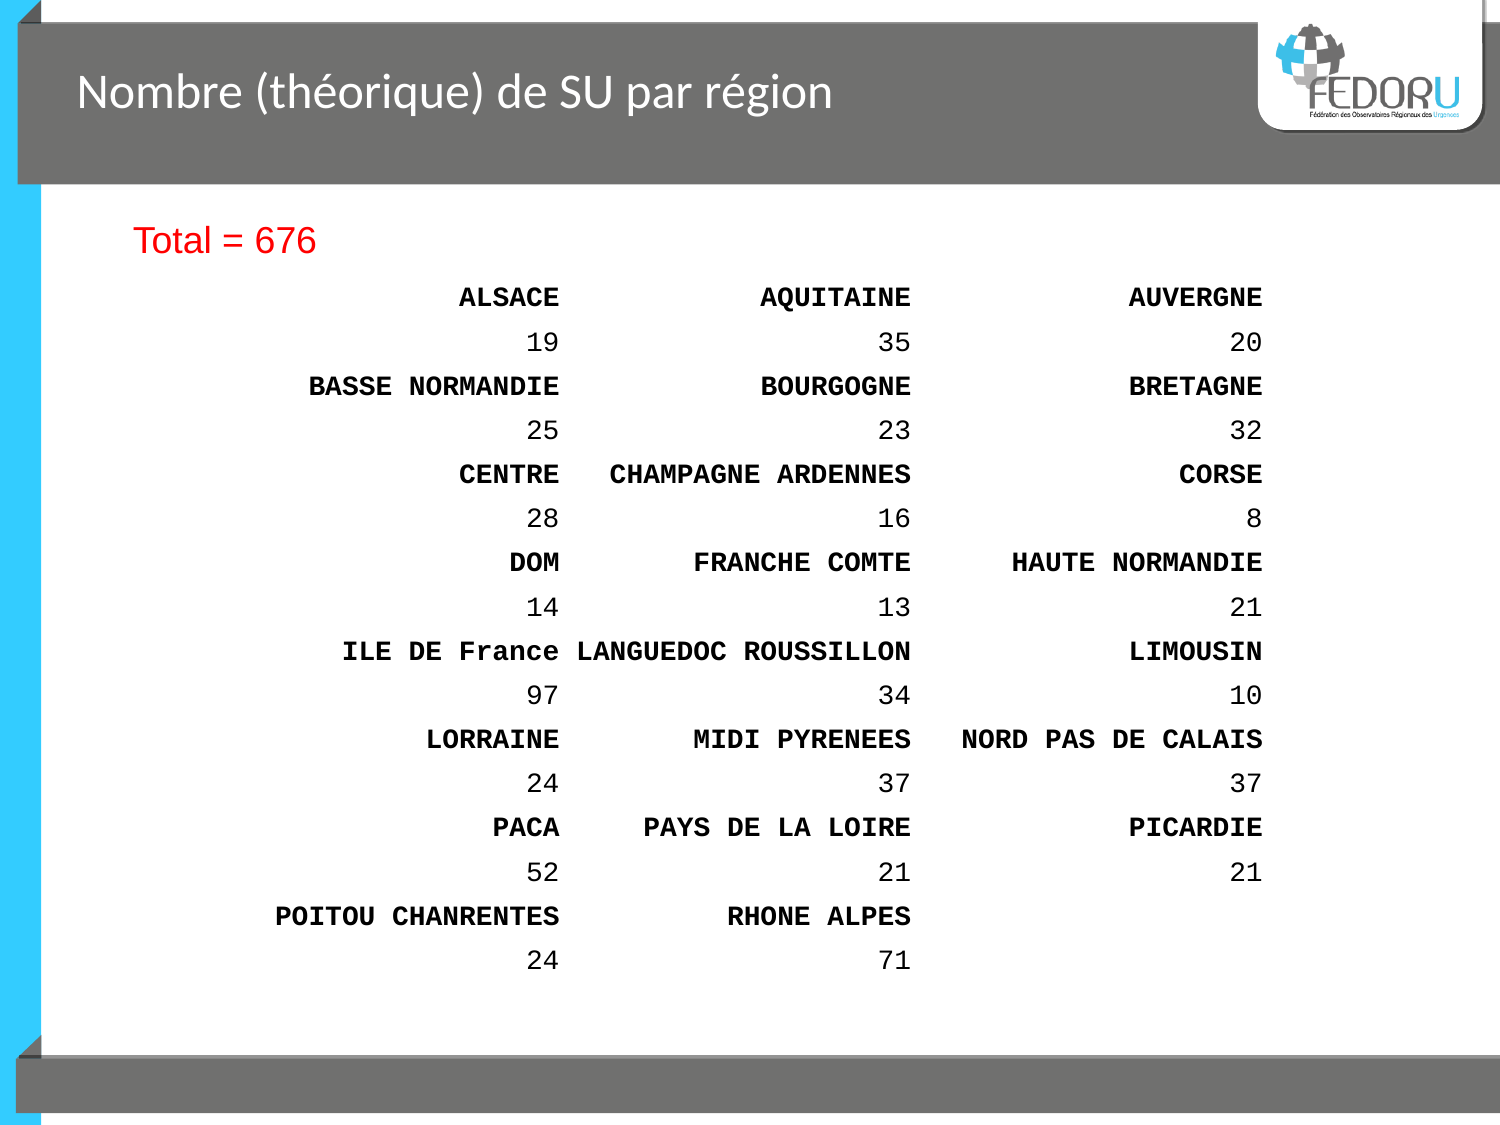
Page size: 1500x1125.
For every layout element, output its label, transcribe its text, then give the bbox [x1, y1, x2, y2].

title Nombre (théorique) de SU par région [76, 30, 1223, 161]
list ALSACE AQUITAINE AUVERGNE 19 35 20 BASSE NORMANDIE BOURGOGNE BRETAGNE 25 23 32 CENTRE CHAMPAGNE ARDENNES CORSE 28 16 8 DOM FRANCHE COMTE HAUTE NORMANDIE 14 13 21 ILE DE France LANGUEDOC ROUSSILLON LIMOUSIN 97 34 10 LORRAINE MIDI PYRENEES NORD PAS DE CALAIS 24 37 37 PACA PAYS DE LA LOIRE PICARDIE 52 21 21 POITOU CHANRENTES RHONE ALPES 24 71 [194, 283, 1317, 1003]
picture [1275, 20, 1459, 118]
text_box Total = 676 [118, 212, 343, 270]
